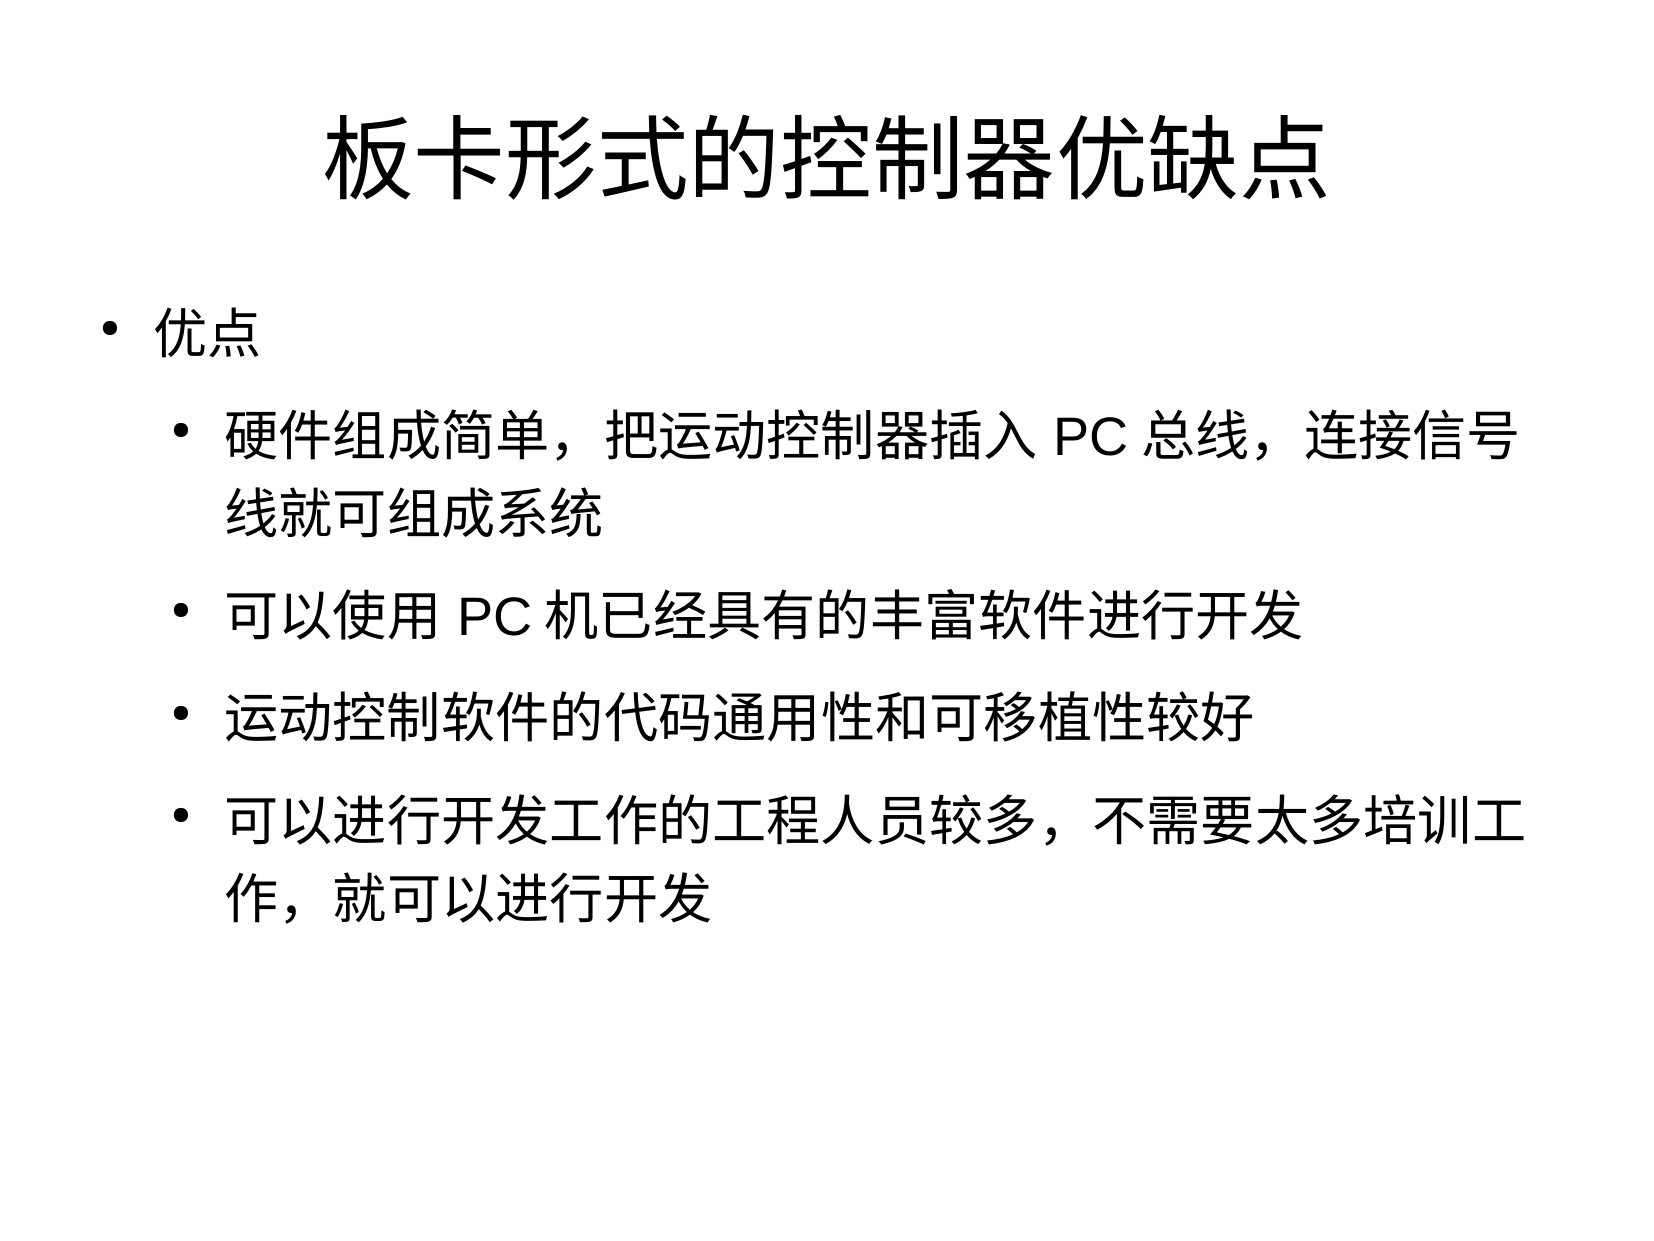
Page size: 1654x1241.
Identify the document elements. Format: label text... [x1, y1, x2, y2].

title 板卡形式的控制器优缺点 [82, 49, 1571, 257]
list 优点 硬件组成简单，把运动控制器插入PC总线，连接信号线就可组成系统 可以使用PC机已经具有的丰富软件进行开发 运动控制软件的代码通用性和可移植性较好 可以进行开发工作的工程人员较多，不需要太多培训工作，就可以进行开发 [82, 290, 1571, 1094]
